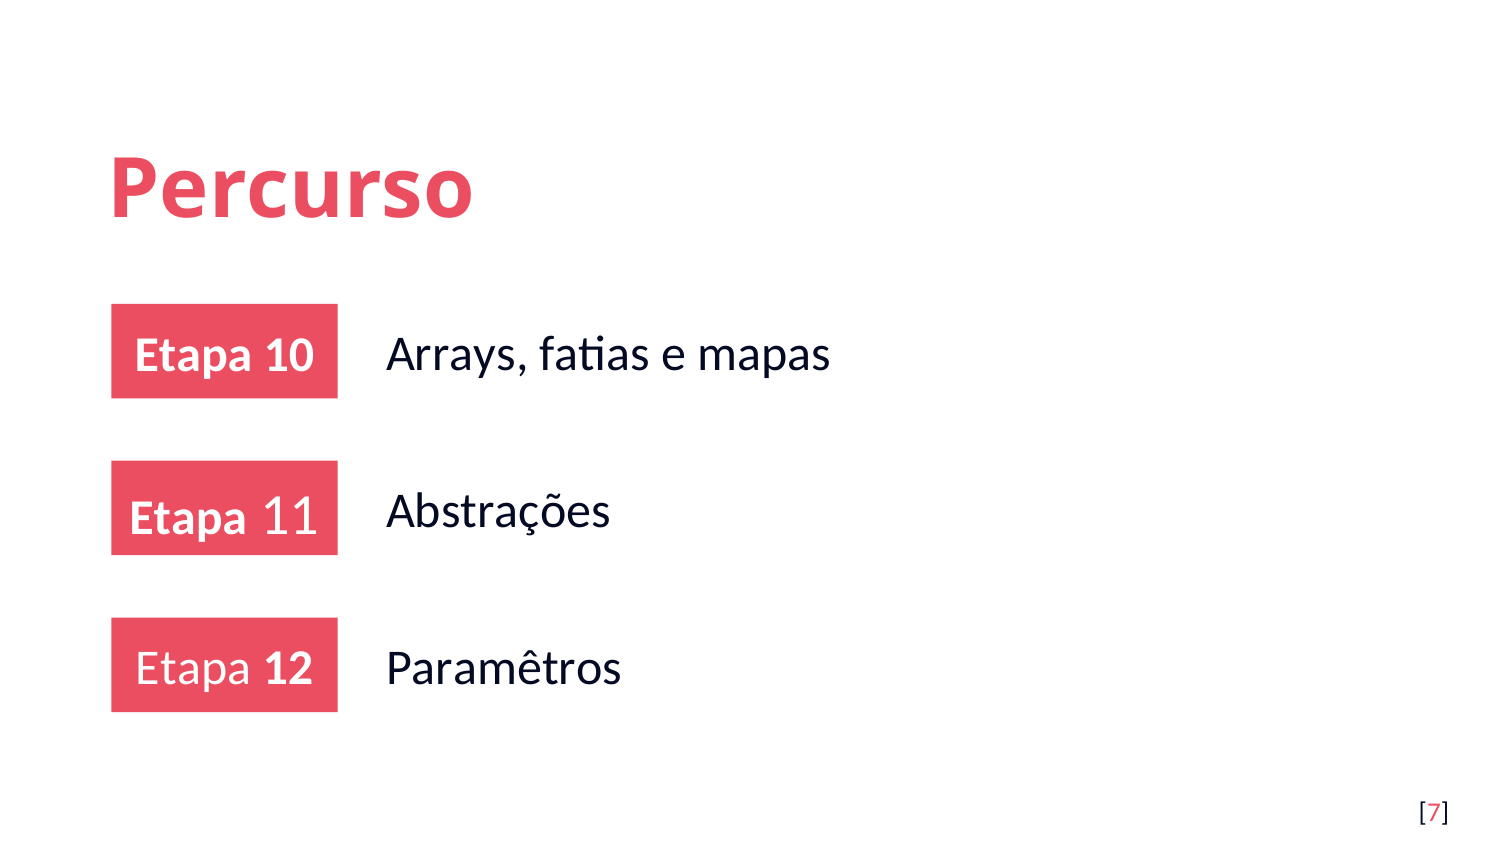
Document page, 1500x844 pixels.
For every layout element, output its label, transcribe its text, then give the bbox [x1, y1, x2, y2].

slide_number [7] [1403, 779, 1494, 844]
text_box Etapa 11 [111, 460, 338, 556]
text_box Paramêtros [371, 627, 1384, 703]
text_box Etapa 10 [111, 303, 338, 399]
text_box Percurso [92, 104, 1309, 243]
text_box Etapa 12 [111, 617, 338, 713]
text_box Arrays, fatias e mapas [371, 313, 1384, 389]
text_box Abstrações [371, 470, 1384, 546]
